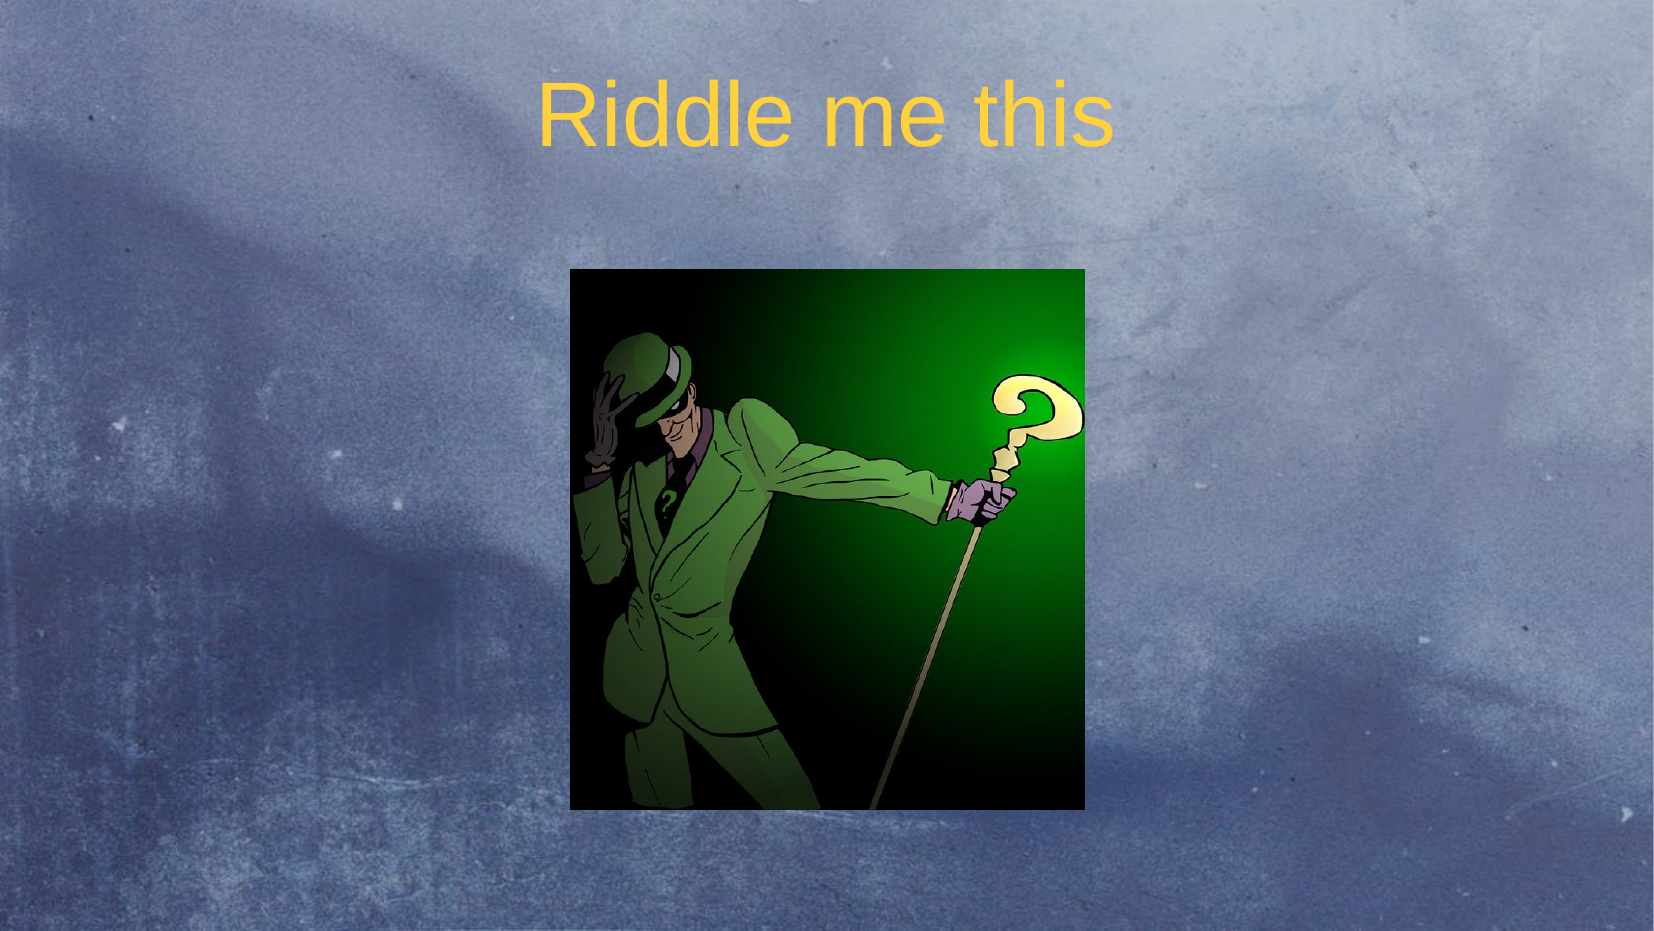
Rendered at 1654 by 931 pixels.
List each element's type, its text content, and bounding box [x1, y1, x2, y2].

title Riddle me this [82, 37, 1571, 193]
picture [0, 0, 1654, 931]
